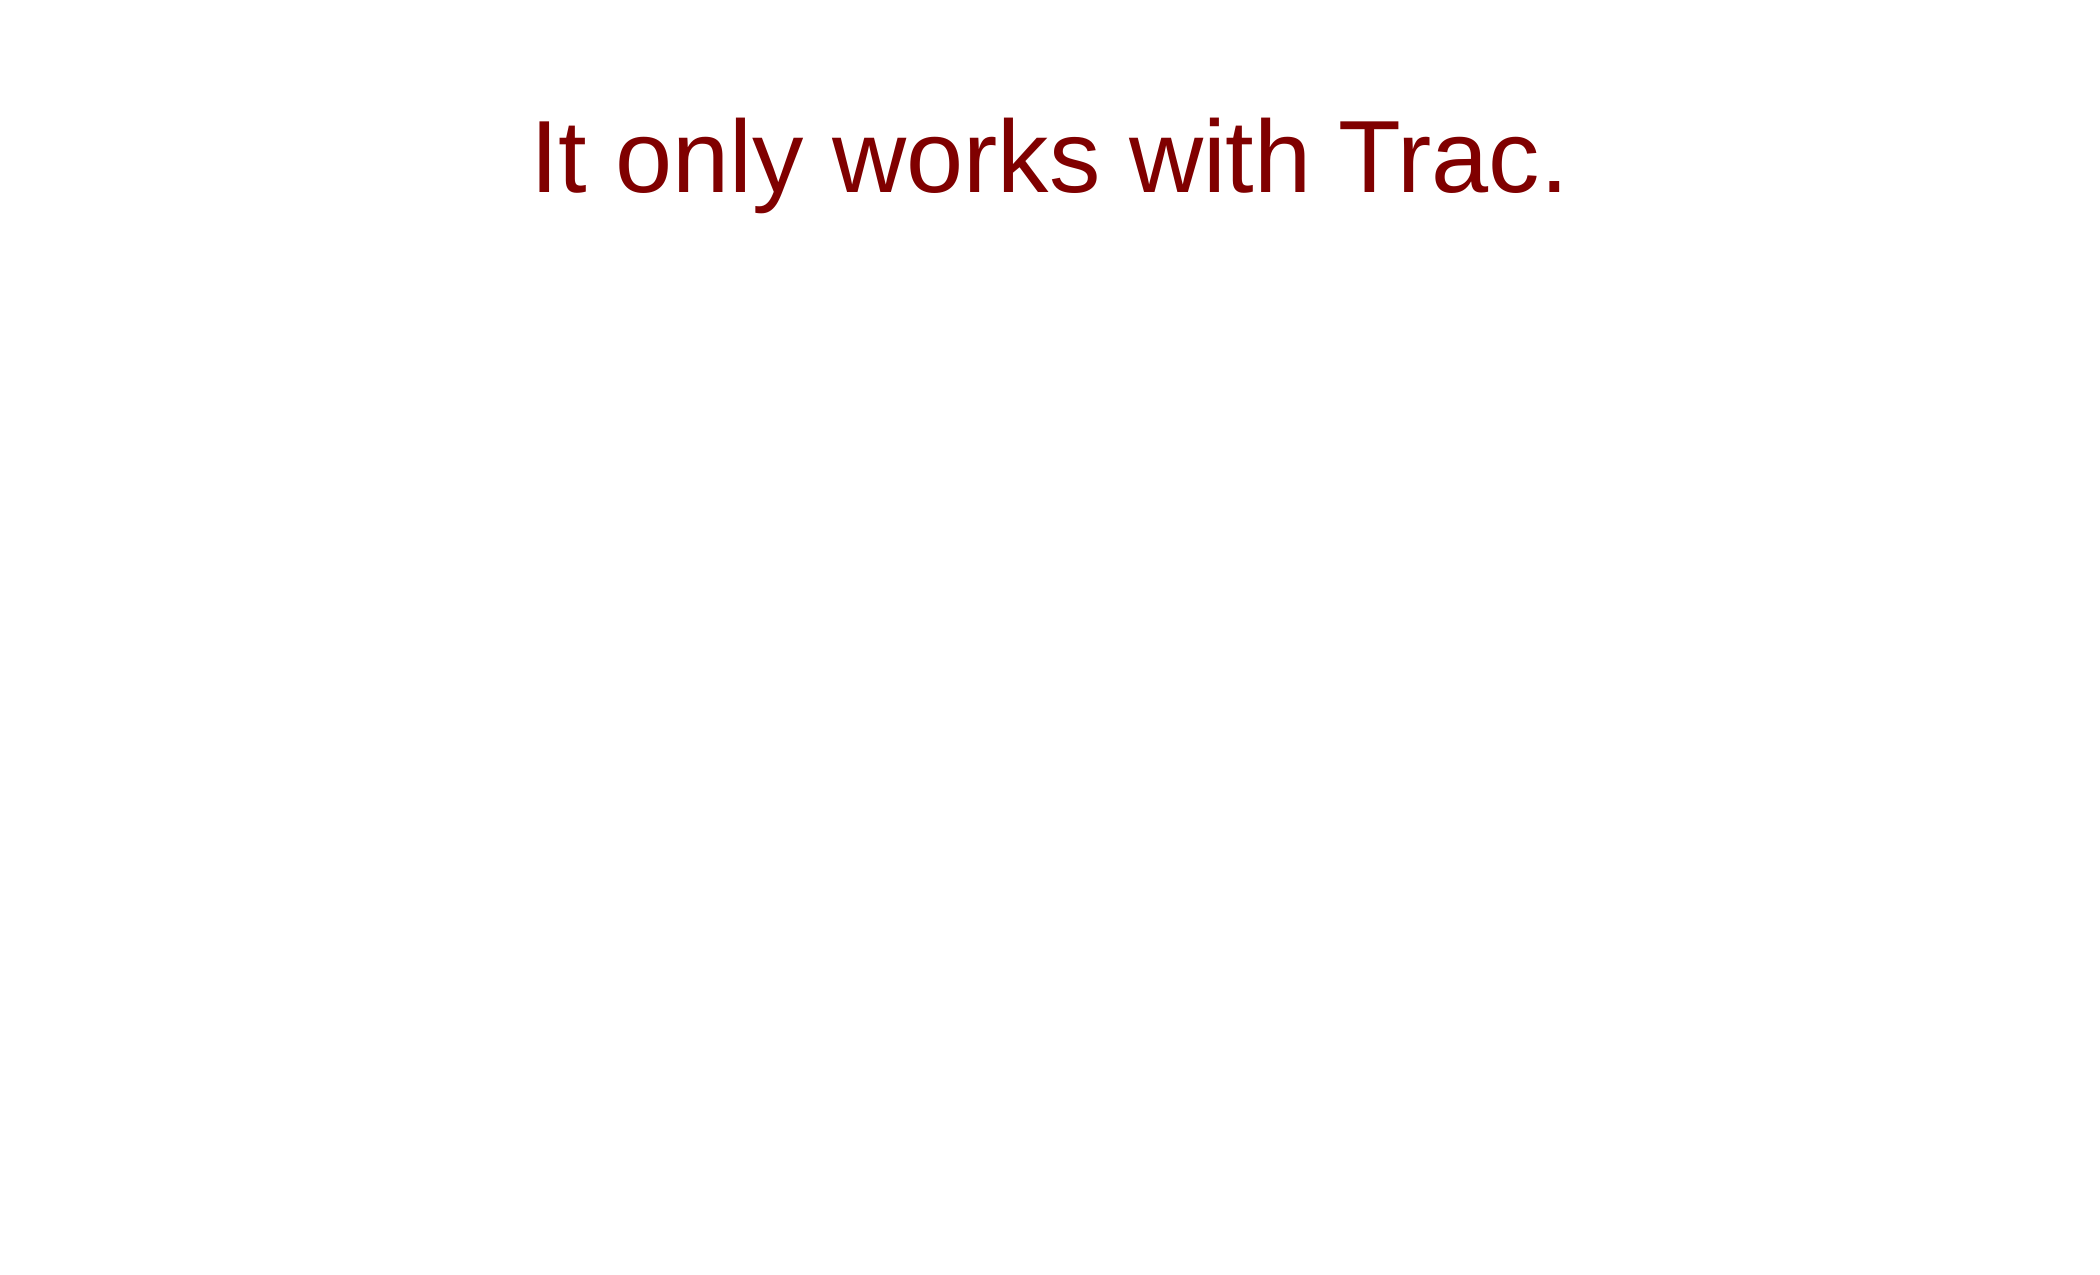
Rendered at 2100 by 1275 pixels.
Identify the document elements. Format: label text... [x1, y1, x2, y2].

title It only works with Trac. [105, 50, 1995, 264]
